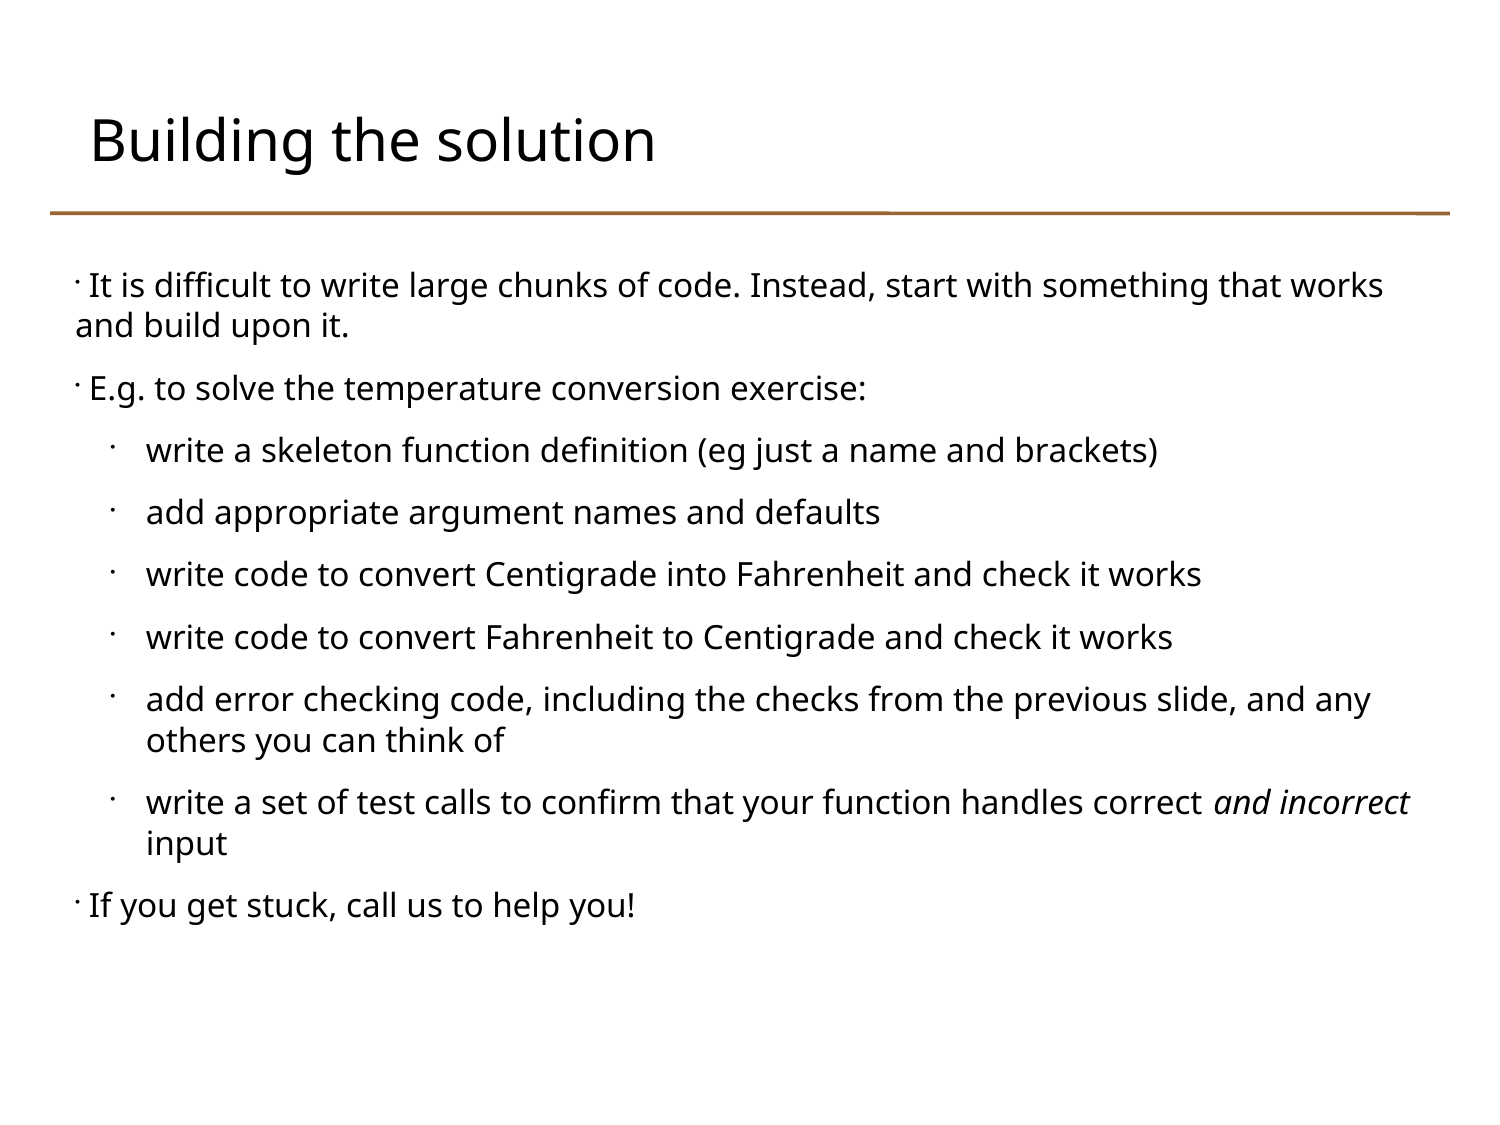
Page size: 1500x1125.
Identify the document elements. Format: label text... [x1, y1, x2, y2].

text_box Building the solution [74, 36, 1424, 239]
text_box It is difficult to write large chunks of code. Instead, start with something that works and build upon it. E.g. to solve the temperature conversion exercise: write a skeleton function definition (eg just a name and brackets) add appropriate argument names and defaults write code to convert Centigrade into Fahrenheit and check it works write code to convert Fahrenheit to Centigrade and check it works add error checking code, including the checks from the previous slide, and any others you can think of write a set of test calls to confirm that your function handles correct and incorrect input If you get stuck, call us to help you! [75, 263, 1432, 1021]
